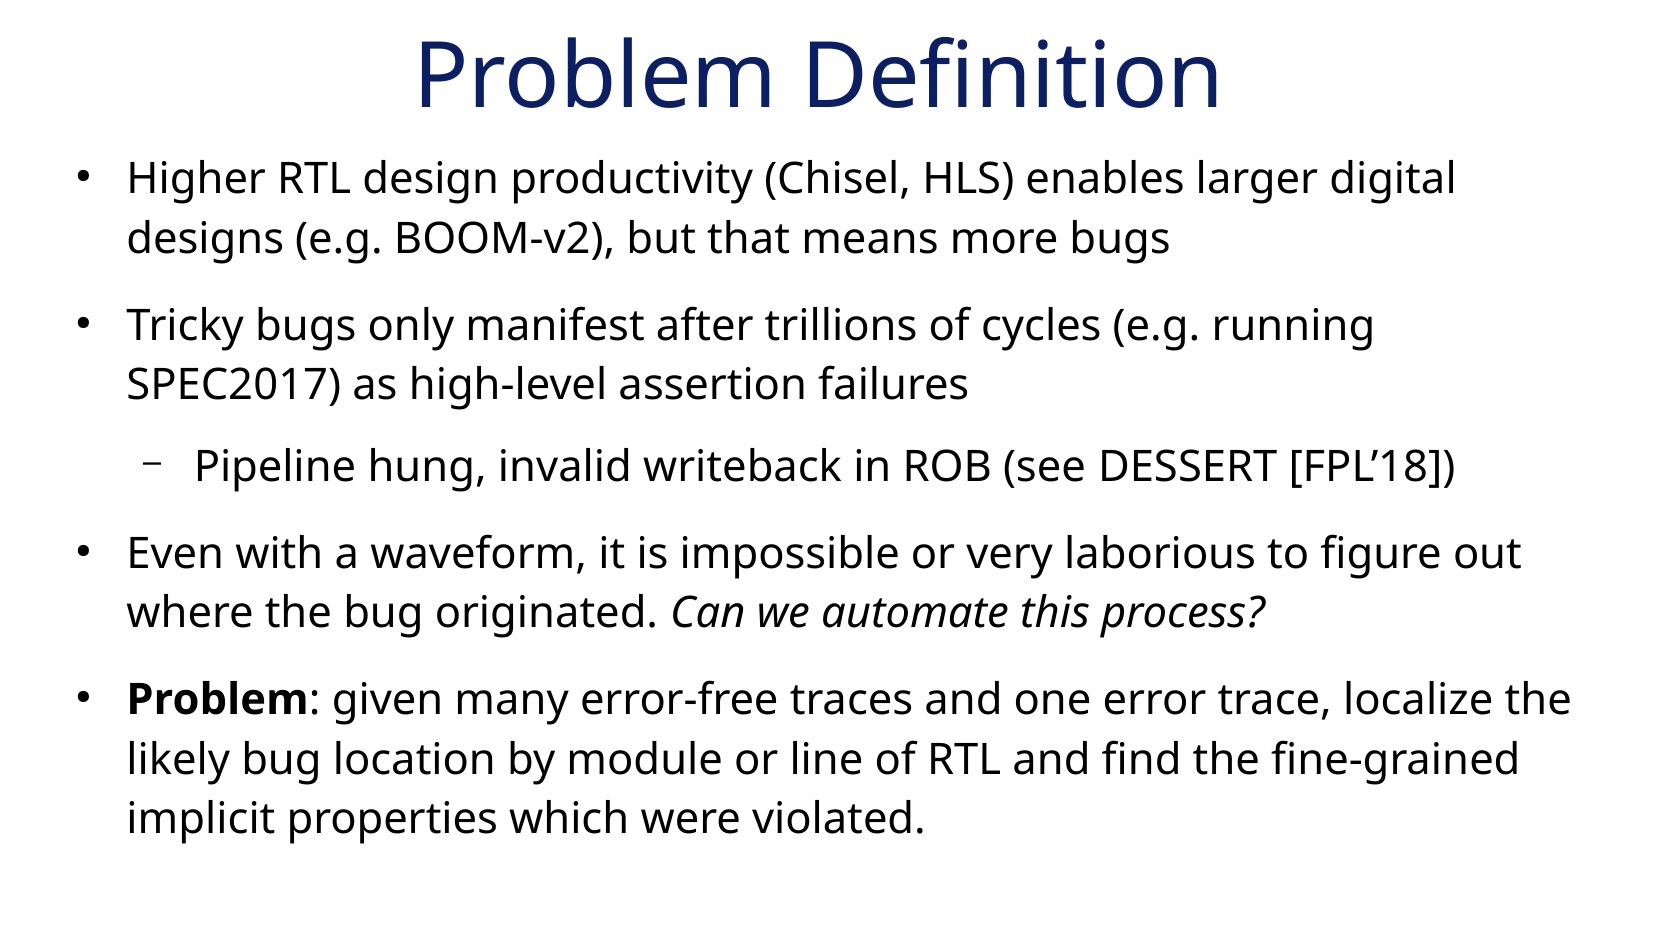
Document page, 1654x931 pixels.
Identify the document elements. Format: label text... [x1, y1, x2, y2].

list Higher RTL design productivity (Chisel, HLS) enables larger digital designs (e.g. BOOM-v2), but that means more bugs Tricky bugs only manifest after trillions of cycles (e.g. running SPEC2017) as high-level assertion failures Pipeline hung, invalid writeback in ROB (see DESSERT [FPL’18]) Even with a waveform, it is impossible or very laborious to figure out where the bug originated. Can we automate this process? Problem: given many error-free traces and one error trace, localize the likely bug location by module or line of RTL and find the fine-grained implicit properties which were violated. [59, 147, 1591, 852]
title Problem Definition [75, 0, 1564, 151]
